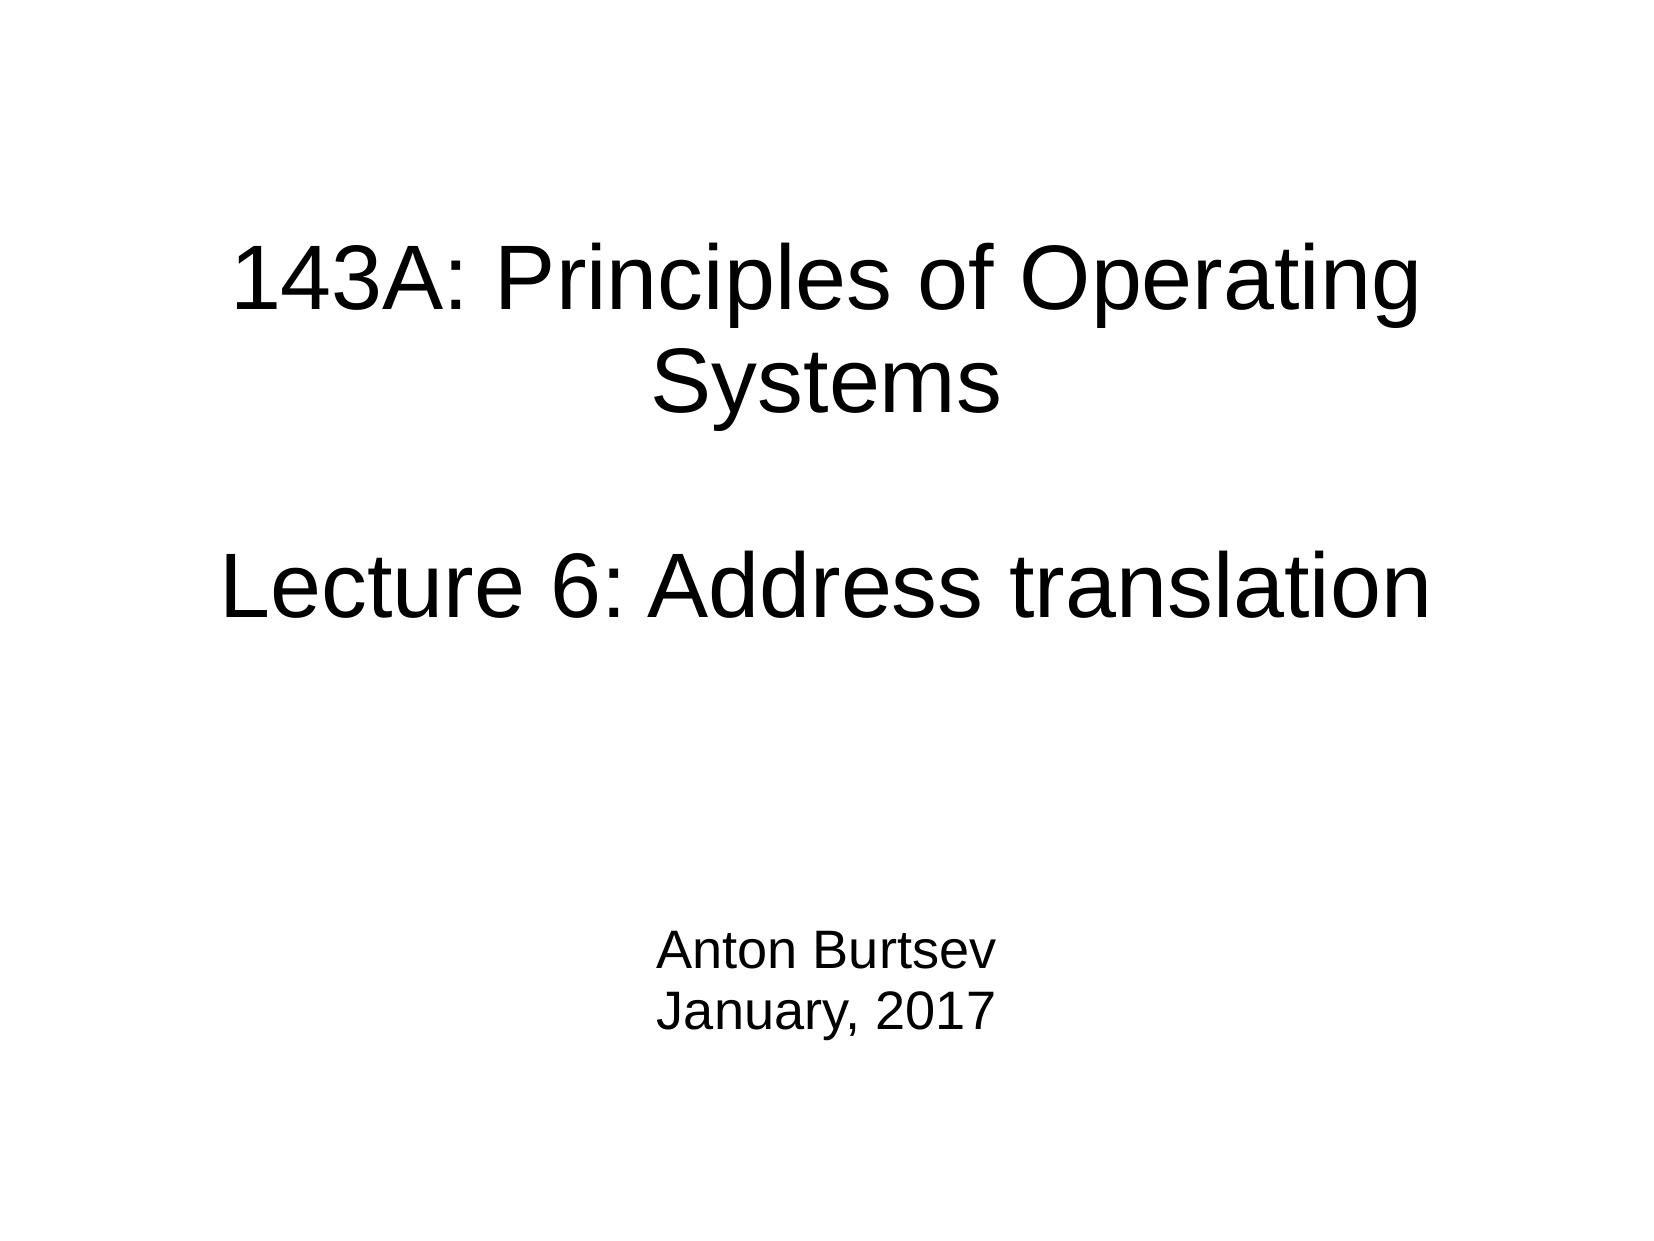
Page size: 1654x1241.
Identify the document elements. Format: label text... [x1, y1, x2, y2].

subtitle Anton Burtsev January, 2017 [82, 637, 1571, 1109]
title 143A: Principles of Operating Systems Lecture 6: Address translation [82, 113, 1571, 637]
